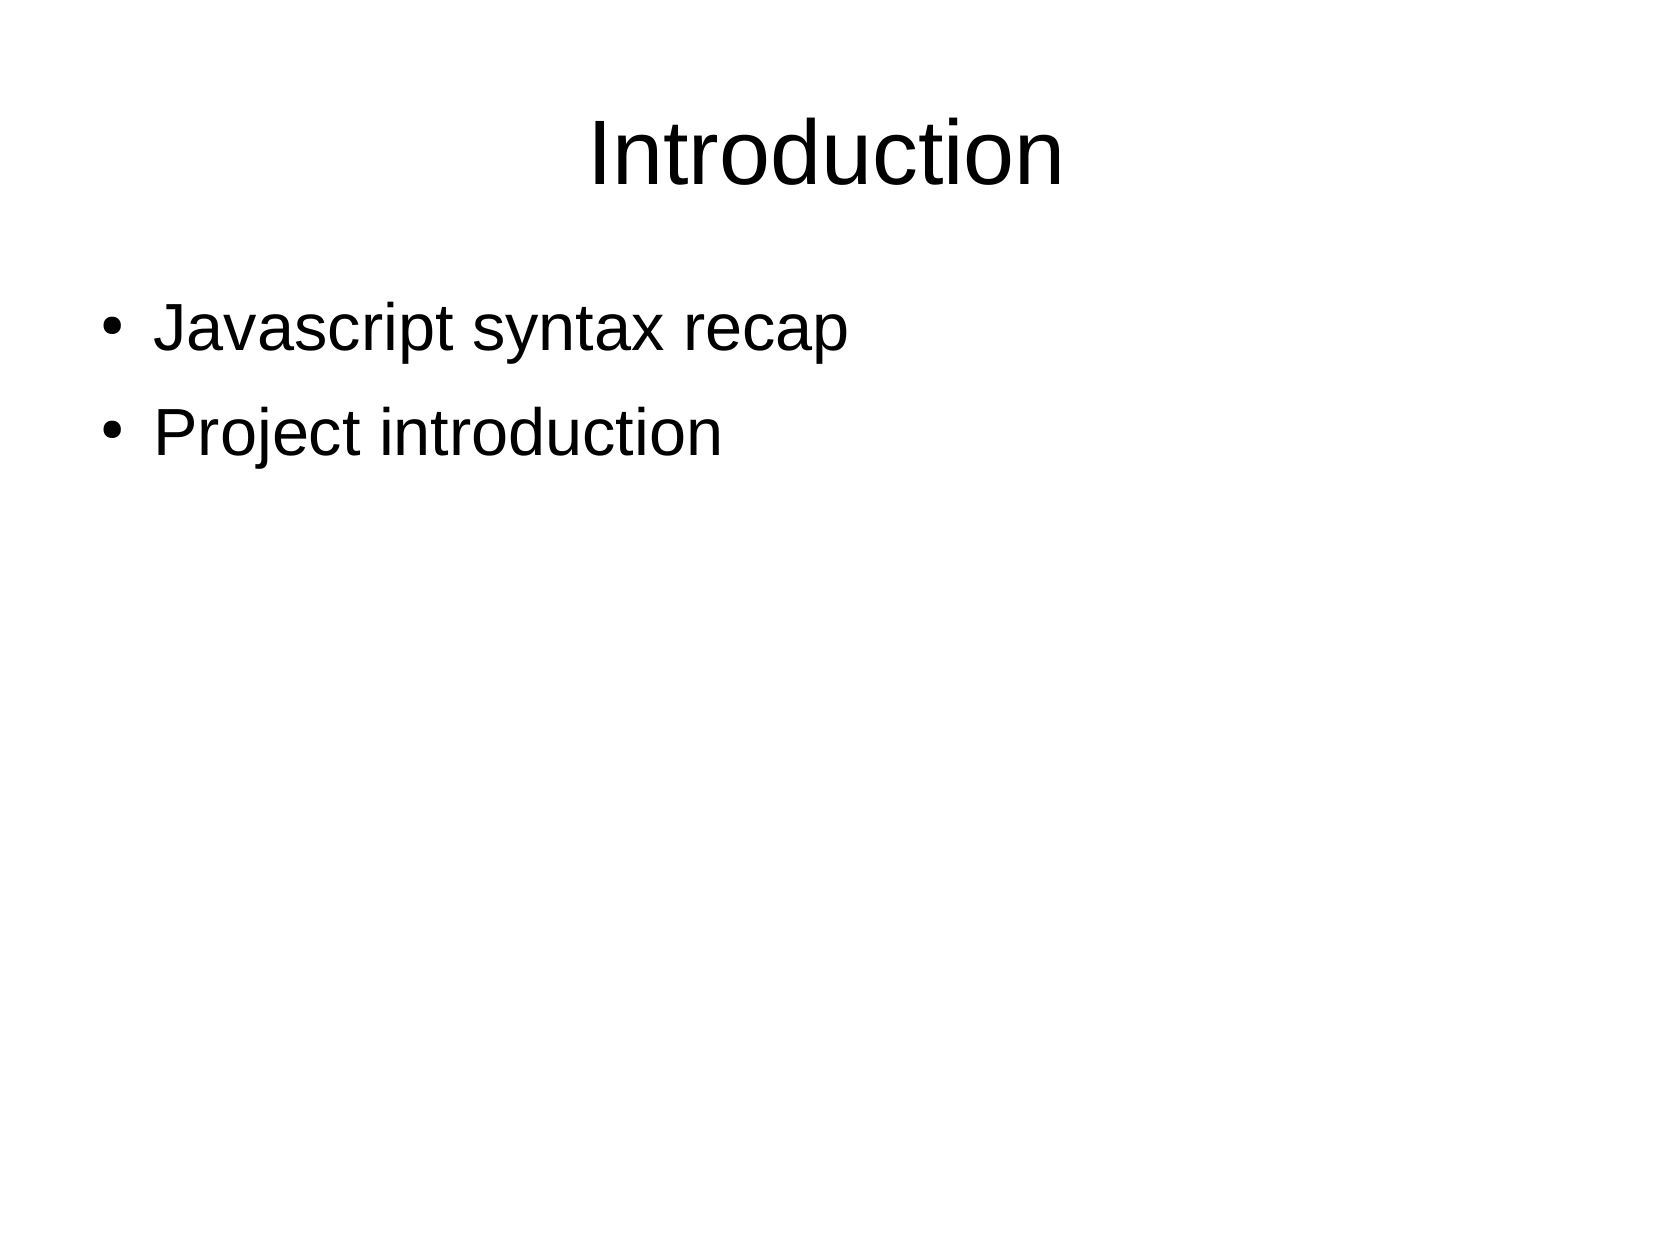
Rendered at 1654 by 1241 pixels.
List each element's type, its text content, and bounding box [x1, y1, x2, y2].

list Javascript syntax recap Project introduction [82, 290, 1571, 1010]
title Introduction [82, 49, 1571, 257]
